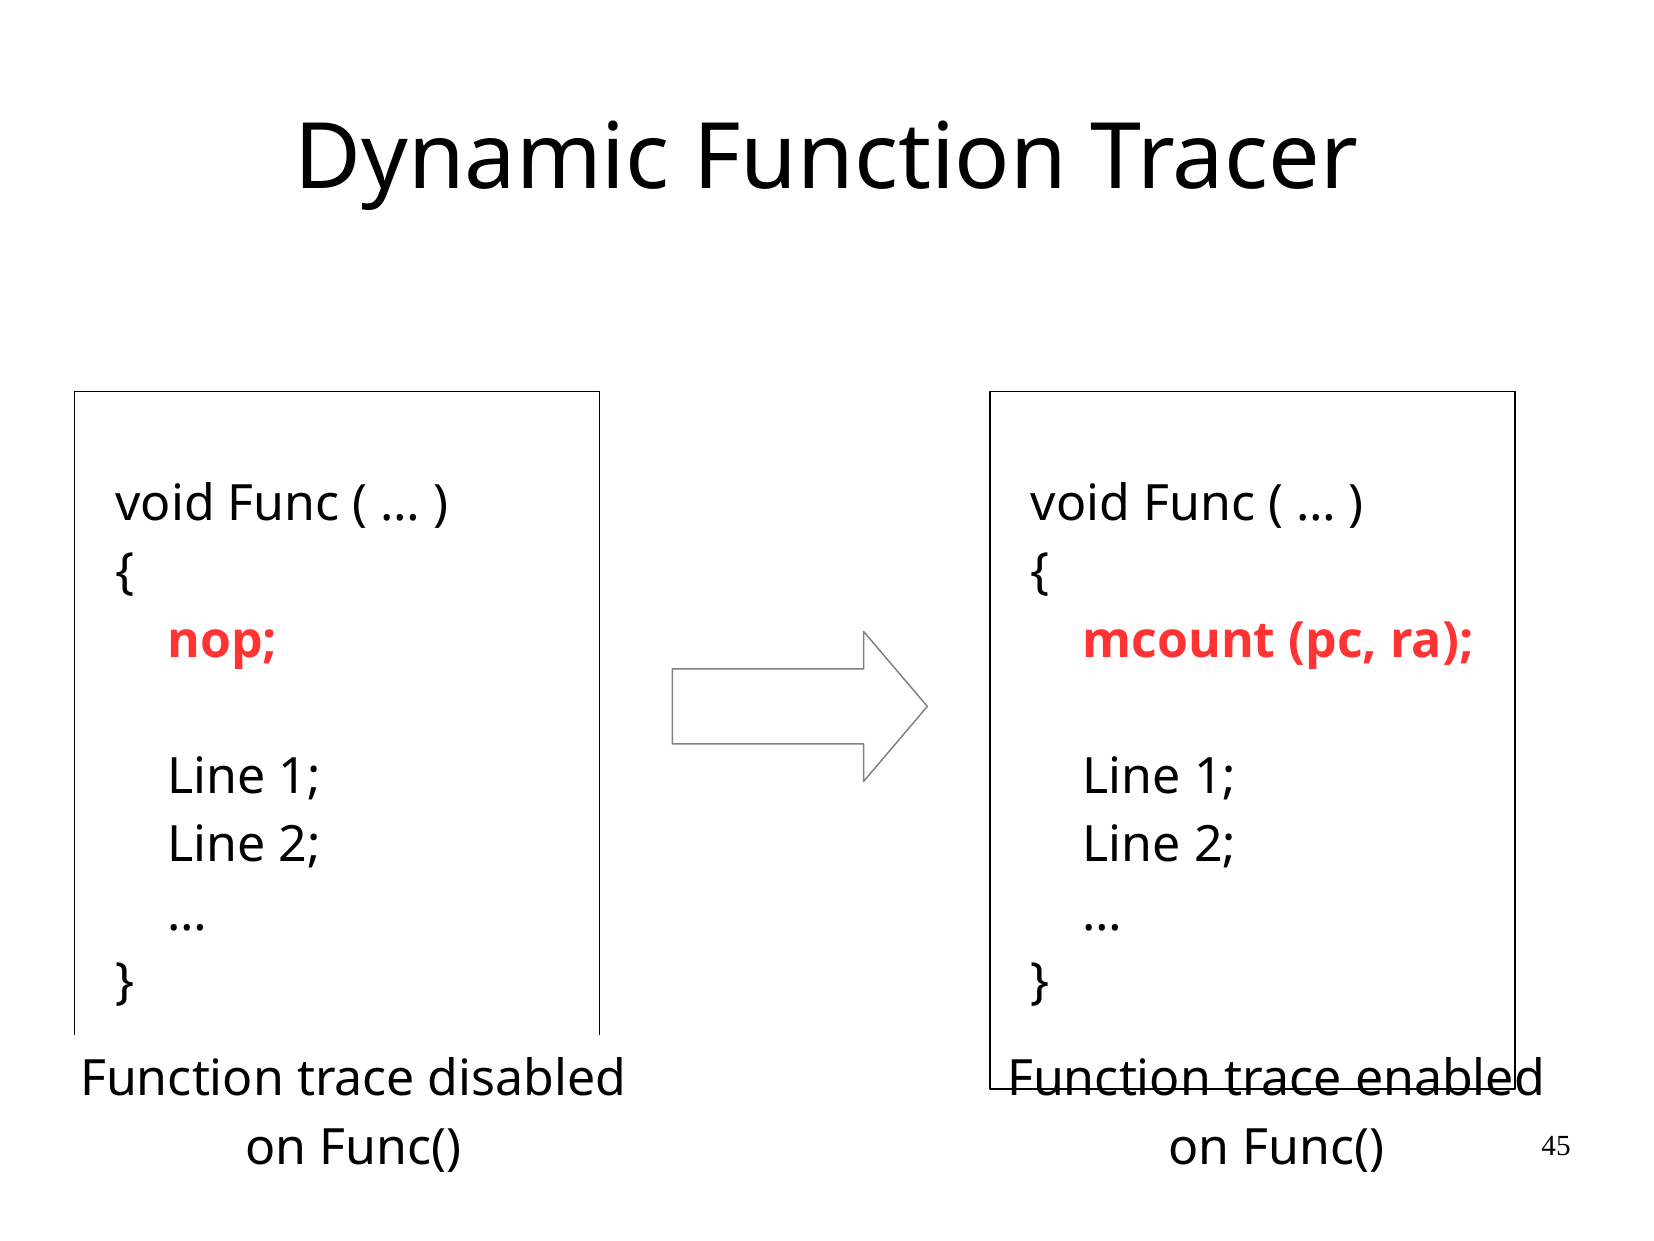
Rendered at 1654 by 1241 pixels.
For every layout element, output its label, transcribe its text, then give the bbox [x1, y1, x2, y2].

text_box void Func ( … ) { nop; Line 1; Line 2; … } [74, 391, 600, 1009]
text_box Function trace disabled on Func() [65, 1035, 605, 1171]
text_box Function trace enabled on Func() [992, 1034, 1523, 1171]
text_box Function trace enabled on Func() [992, 1034, 1514, 1088]
text_box void Func ( … ) { mcount (pc, ra); Line 1; Line 2; … } [990, 391, 1516, 1009]
title Dynamic Function Tracer [82, 49, 1571, 257]
